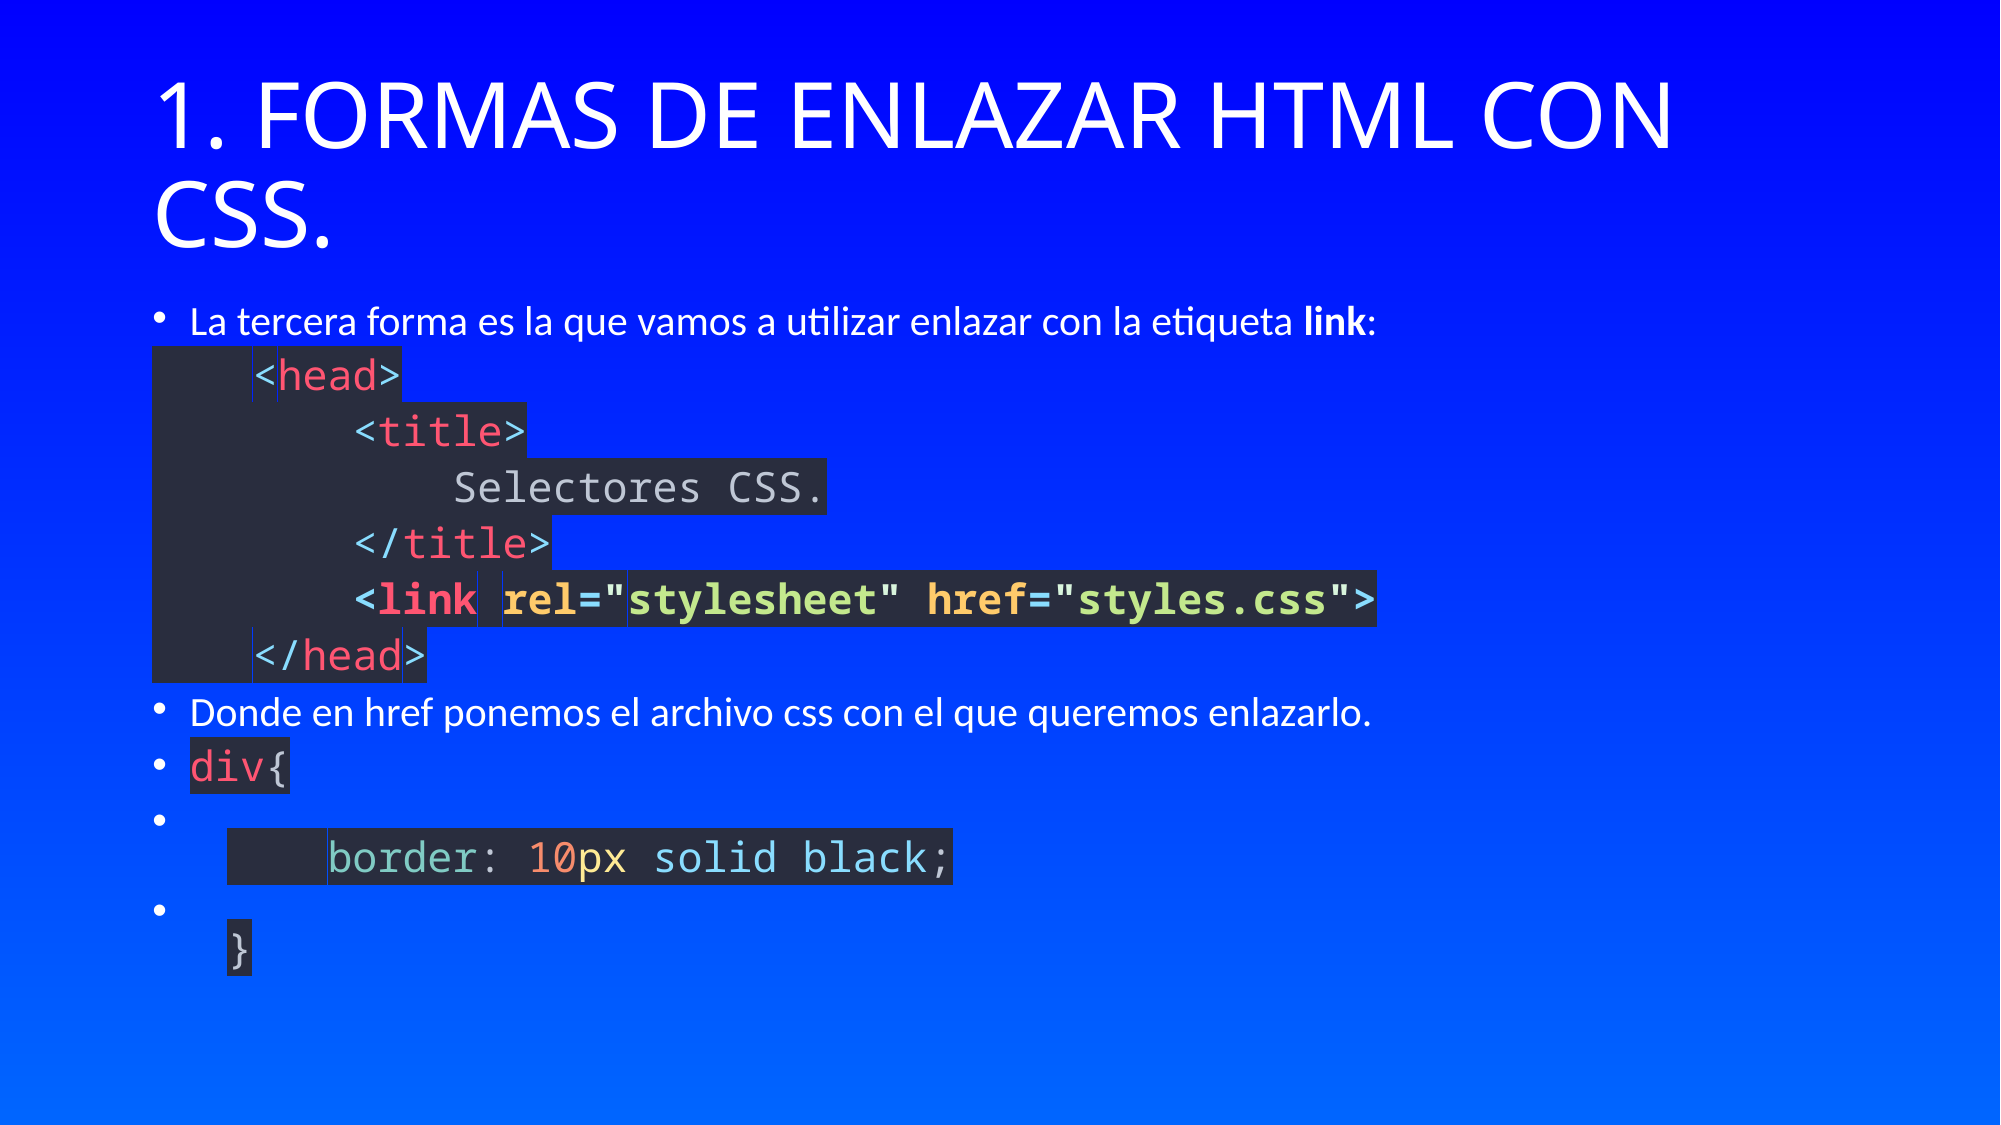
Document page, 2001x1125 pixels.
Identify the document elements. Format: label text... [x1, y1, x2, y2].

list La tercera forma es la que vamos a utilizar enlazar con la etiqueta link: <head> <title> Selectores CSS. </title> <link rel="stylesheet" href="styles.css"> </head> Donde en href ponemos el archivo css con el que queremos enlazarlo. div{ border: 10px solid black; } [137, 299, 1863, 1014]
title 1. FORMAS DE ENLAZAR HTML CON CSS. [137, 59, 1863, 278]
